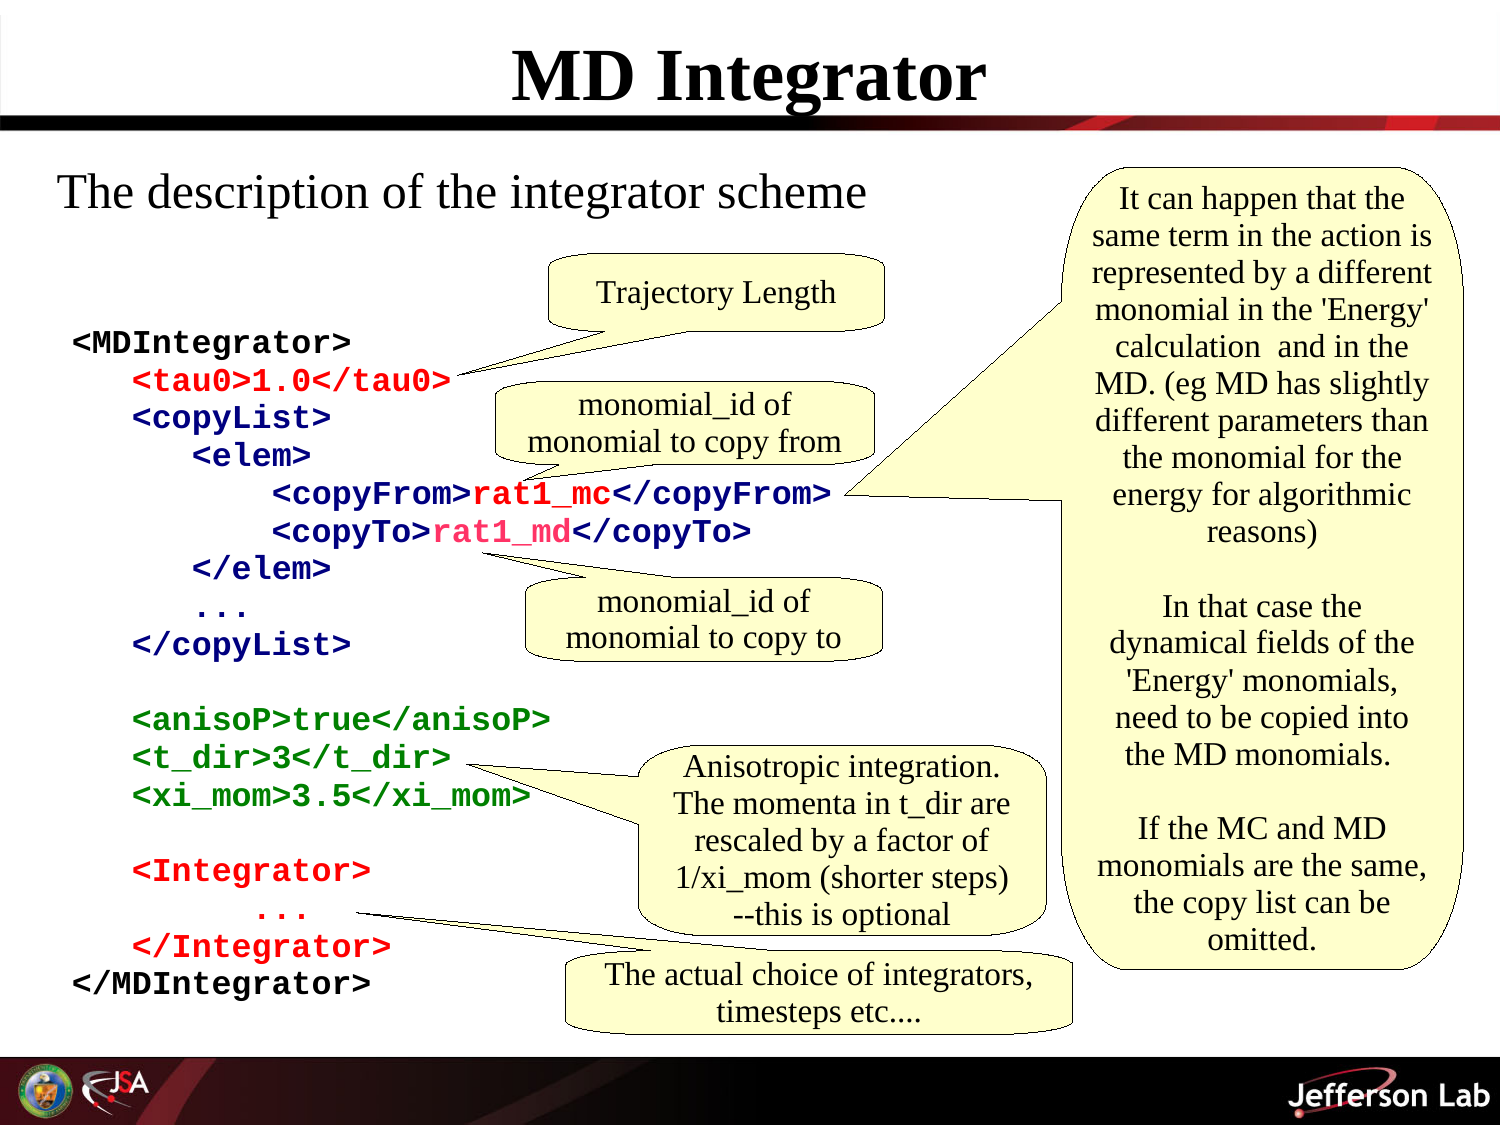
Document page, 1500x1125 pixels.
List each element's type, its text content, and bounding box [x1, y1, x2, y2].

text_box monomial_id of monomial to copy to [482, 552, 883, 662]
title MD Integrator [112, 7, 1388, 143]
text_box It can happen that the same term in the action is represented by a different monomial in the 'Energy' calculation and in the MD. (eg MD has slightly different parameters than the monomial for the energy for algorithmic reasons) In that case the dynamical fields of the 'Energy' monomials, need to be copied into the MD monomials. If the MC and MD monomials are the same, the copy list can be omitted. [844, 167, 1464, 970]
text_box The description of the integrator scheme [41, 156, 1342, 227]
text_box The actual choice of integrators, timesteps etc.... [356, 912, 1073, 1035]
text_box <MDIntegrator> <tau0>1.0</tau0> <copyList> <elem> <copyFrom>rat1_mc</copyFrom> <copyTo>rat1_md</copyTo> </elem> ... </copyList> <anisoP>true</anisoP> <t_dir>3</t_dir> <xi_mom>3.5</xi_mom> <Integrator> ... </Integrator> </MDIntegrator> [57, 318, 1075, 1016]
picture [0, 0, 1500, 1125]
text_box Trajectory Length [457, 253, 885, 376]
text_box Anisotropic integration. The momenta in t_dir are rescaled by a factor of 1/xi_mom (shorter steps) --this is optional [466, 745, 1047, 936]
text_box monomial_id of monomial to copy from [495, 381, 875, 481]
